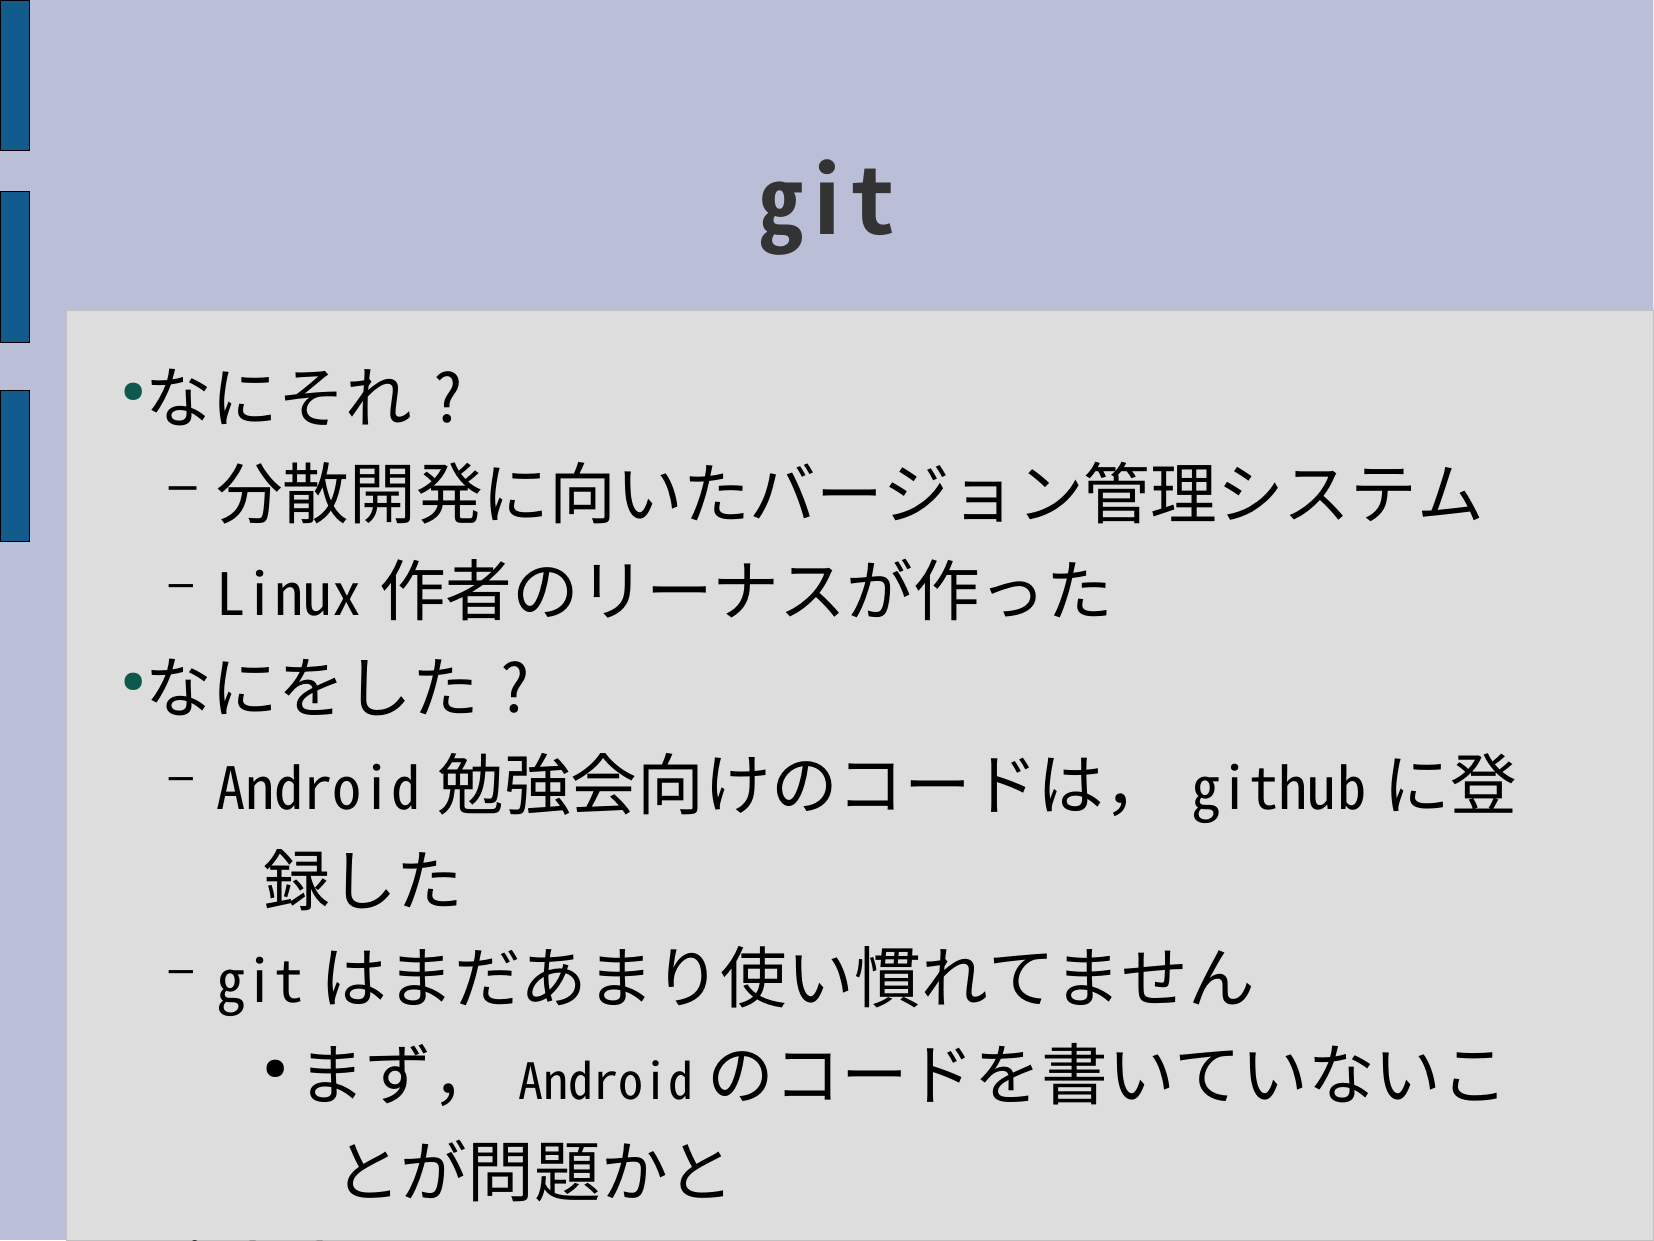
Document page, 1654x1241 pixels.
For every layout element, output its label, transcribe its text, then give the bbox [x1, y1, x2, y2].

list なにそれ? 分散開発に向いたバージョン管理システム Linux作者のリーナスが作った なにをした? Android勉強会向けのコードは，githubに登録した gitはまだあまり使い慣れてません まず，Androidのコードを書いていないことが問題かと github gitでもhttpでもアクセスできる 他の人からも見える ソースコードの共有に便利 [121, 344, 1534, 1213]
title git [121, 91, 1534, 299]
